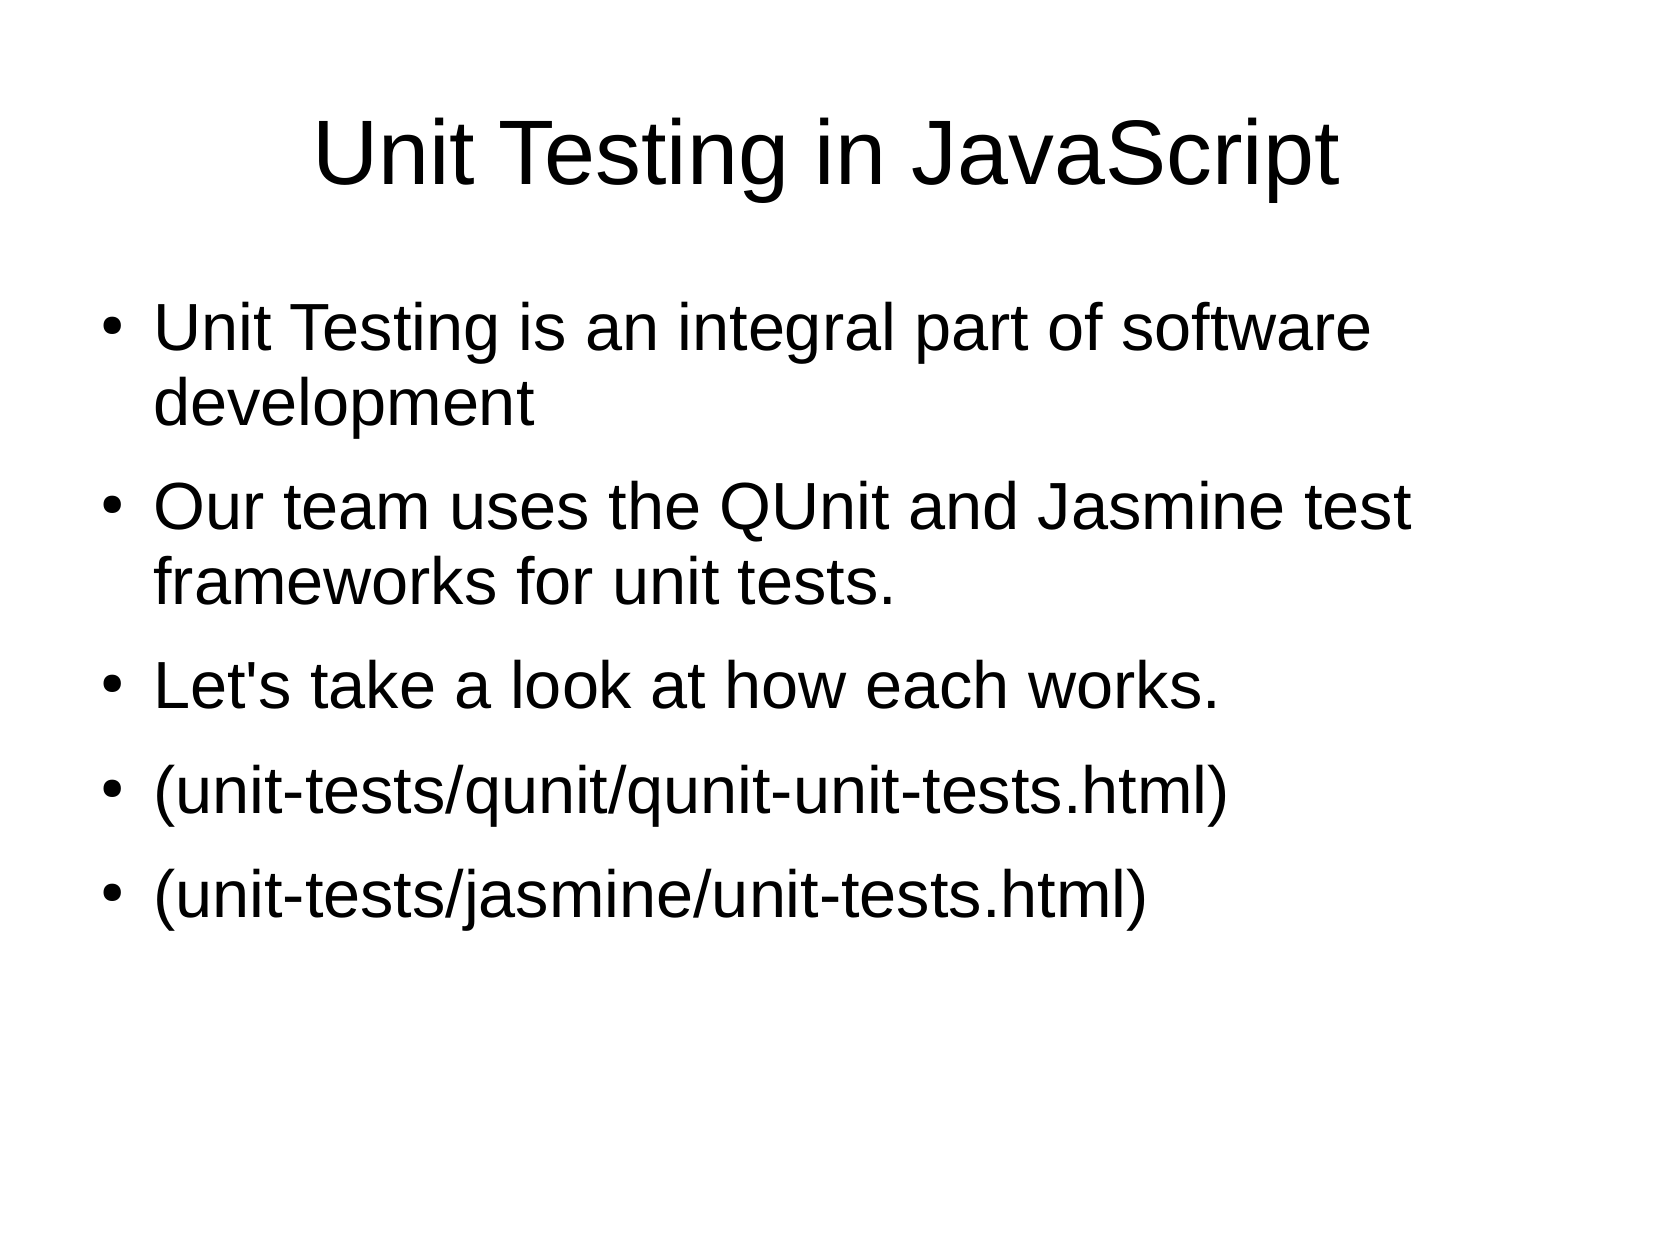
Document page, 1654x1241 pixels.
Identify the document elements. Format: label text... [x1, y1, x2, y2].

title Unit Testing in JavaScript [82, 49, 1571, 257]
list Unit Testing is an integral part of software development Our team uses the QUnit and Jasmine test frameworks for unit tests. Let's take a look at how each works. (unit-tests/qunit/qunit-unit-tests.html) (unit-tests/jasmine/unit-tests.html) [82, 290, 1571, 1010]
